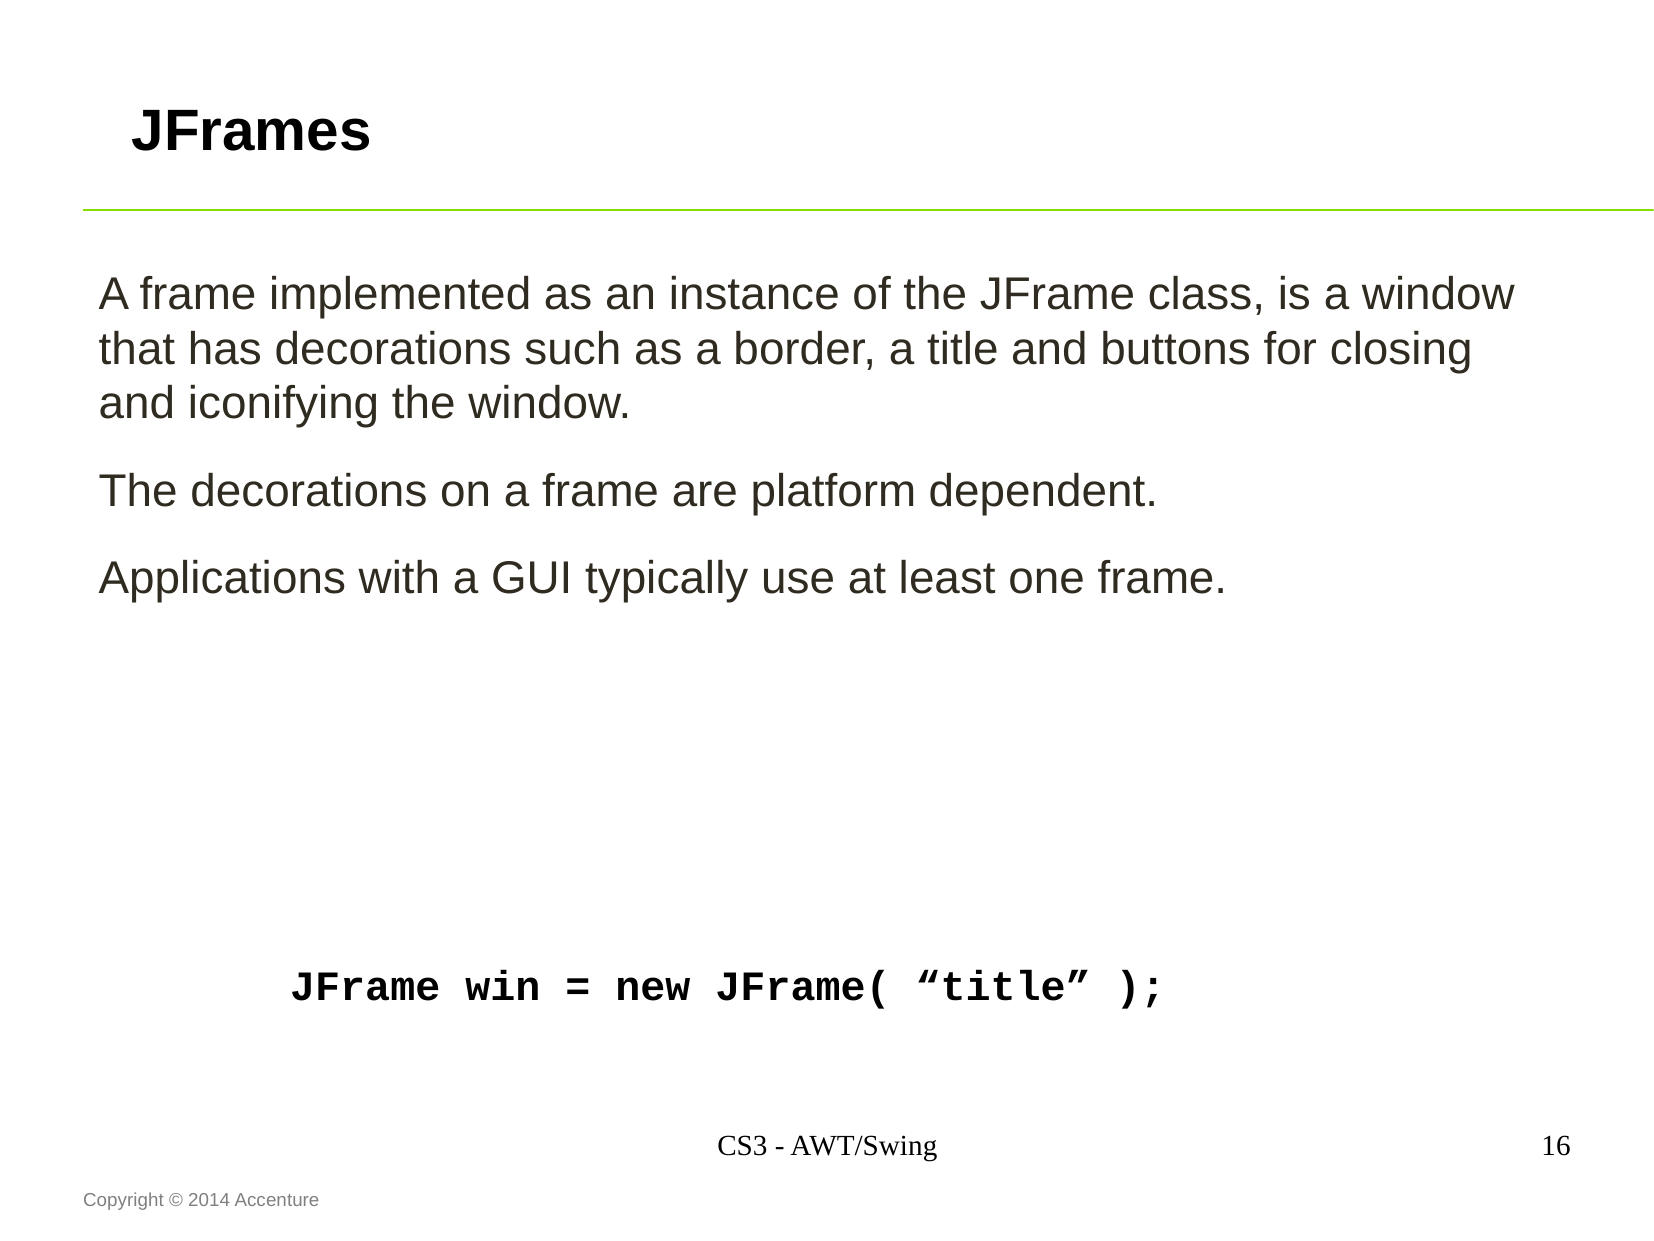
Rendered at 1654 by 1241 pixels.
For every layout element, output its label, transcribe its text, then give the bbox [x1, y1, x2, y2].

title JFrames [81, 56, 1654, 199]
list A frame implemented as an instance of the JFrame class, is a window that has decorations such as a border, a title and buttons for closing and iconifying the window. The decorations on a frame are platform dependent. Applications with a GUI typically use at least one frame. [84, 255, 1573, 1166]
